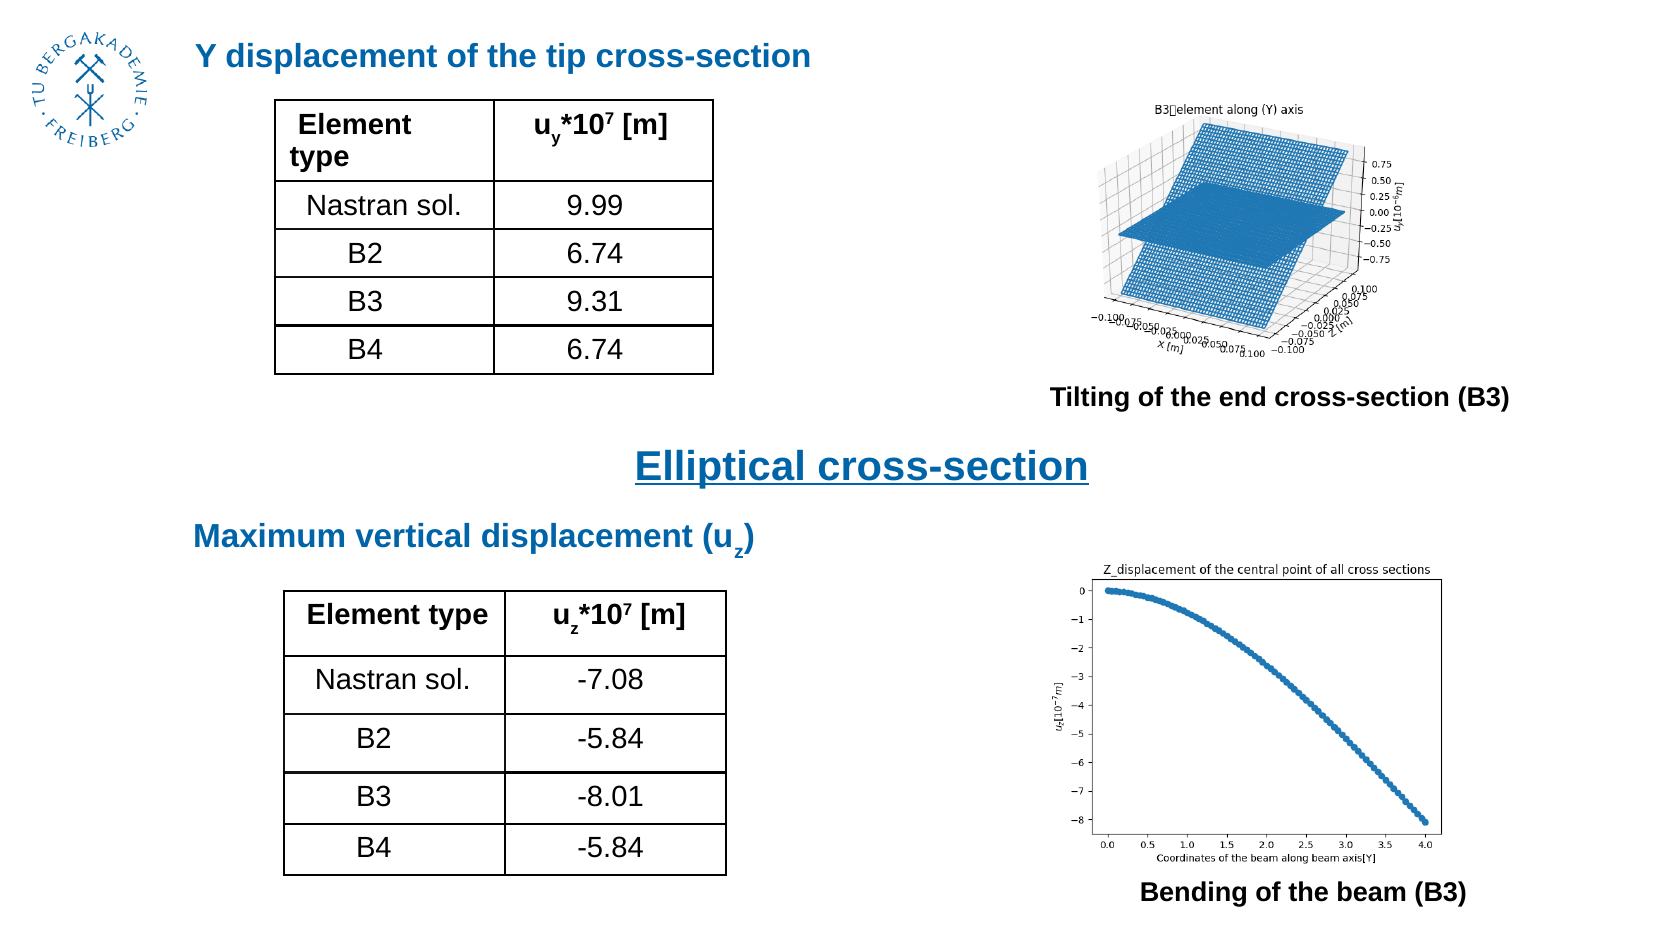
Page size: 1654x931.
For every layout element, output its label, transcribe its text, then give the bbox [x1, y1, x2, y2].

table_cell B2 [285, 715, 504, 771]
table_cell -5.84 [506, 715, 725, 771]
table_cell B3 [276, 278, 493, 324]
table_cell B3 [285, 774, 504, 823]
table_cell B4 [285, 825, 504, 874]
table_cell B4 [276, 327, 493, 373]
table_cell 6.74 [495, 327, 712, 373]
text_box Maximum vertical displacement (uz) [178, 510, 809, 571]
table_header Element type [276, 101, 493, 180]
picture [32, 32, 147, 147]
picture [1035, 539, 1486, 871]
table_cell Nastran sol. [285, 657, 504, 713]
text_box Tilting of the end cross-section (B3) [1035, 375, 1531, 436]
table_header uz*107 [m] [506, 592, 725, 655]
table_cell -5.84 [506, 825, 725, 874]
text_box Y displacement of the tip cross-section [180, 30, 841, 91]
table_cell Nastran sol. [276, 182, 493, 228]
table_cell 9.99 [495, 182, 712, 228]
text_box Bending of the beam (B3) [1125, 869, 1531, 916]
table_cell B2 [276, 230, 493, 276]
table_cell 9.31 [495, 278, 712, 324]
table_cell -7.08 [506, 657, 725, 713]
table_cell -8.01 [506, 774, 725, 823]
table_header Element type [285, 592, 504, 655]
picture [1005, 59, 1441, 391]
text_box Elliptical cross-section [619, 435, 1145, 511]
table_header uy*107 [m] [495, 101, 712, 180]
table_cell 6.74 [495, 230, 712, 276]
